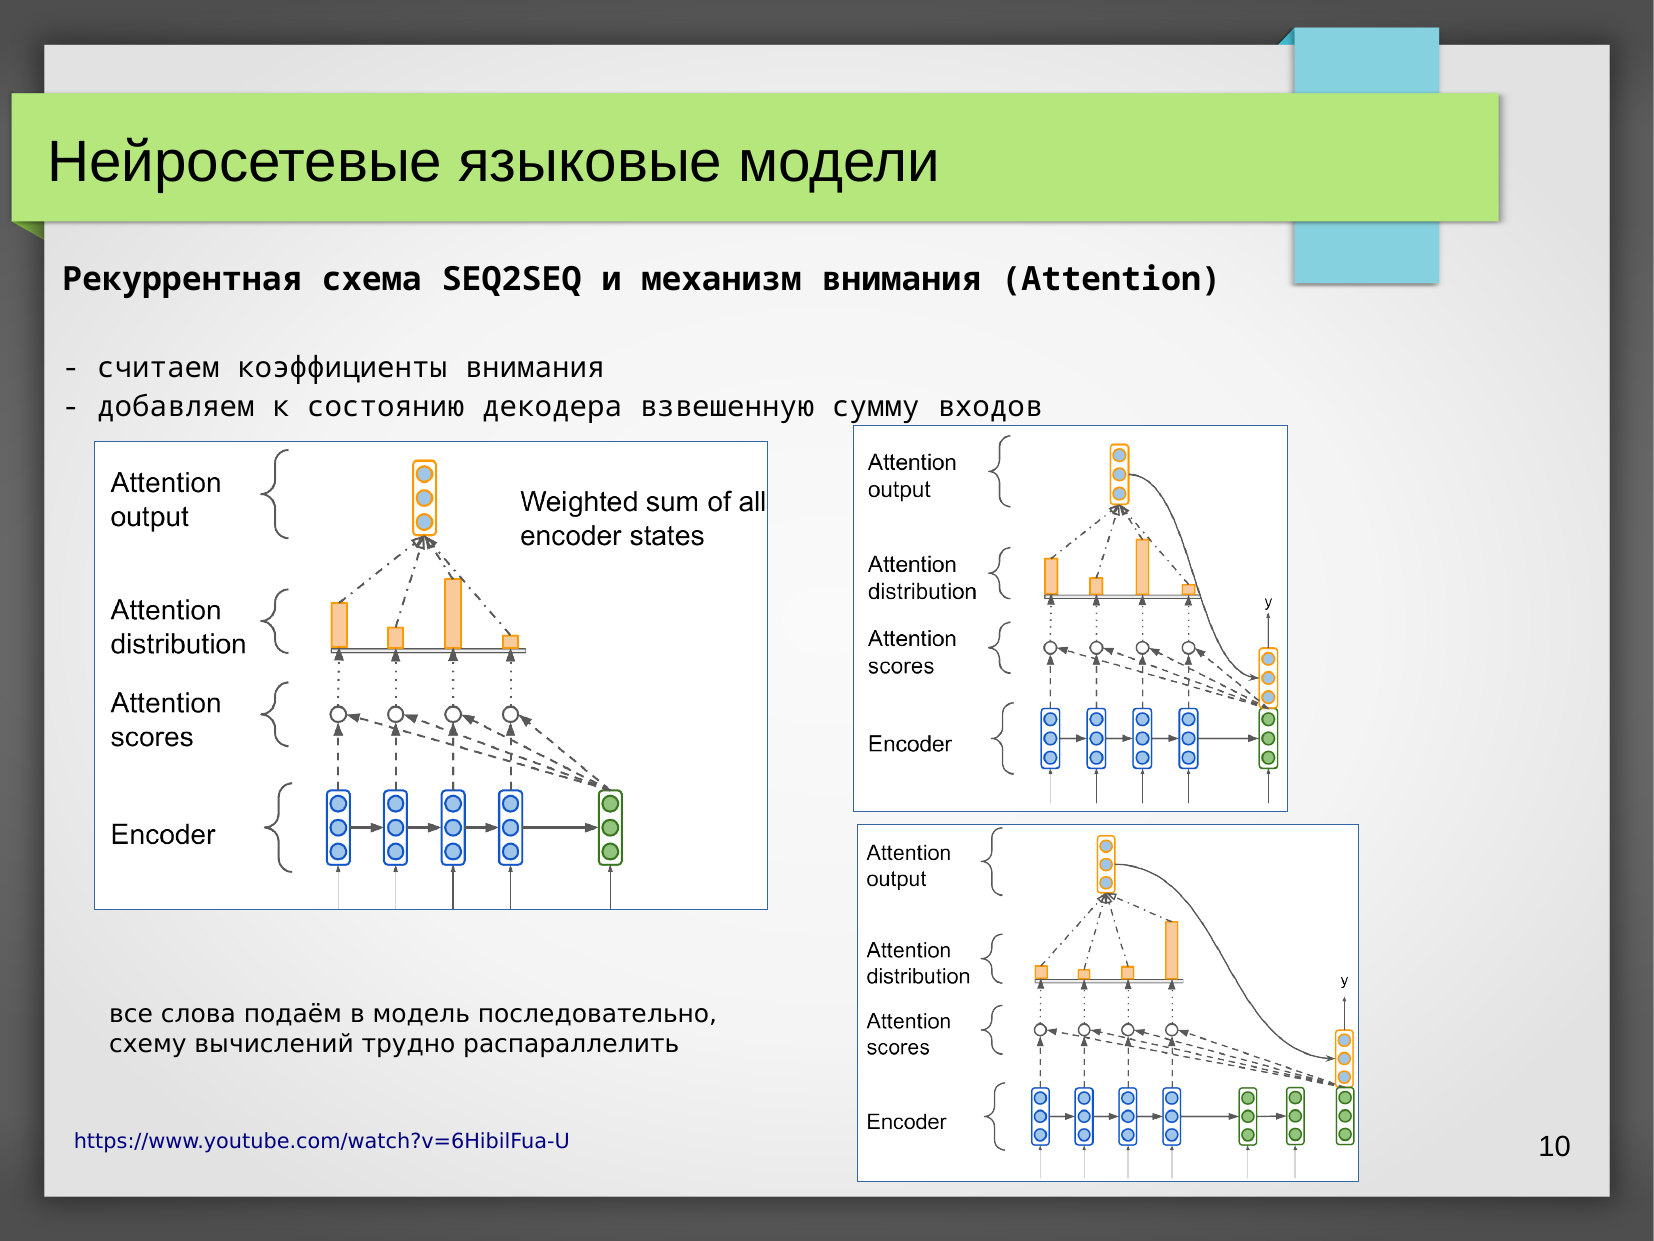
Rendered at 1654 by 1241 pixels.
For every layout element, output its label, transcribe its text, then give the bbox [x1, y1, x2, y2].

text_box все слова подаём в модель последовательно, схему вычислений трудно распараллелить [94, 992, 768, 1095]
title Нейросетевые языковые модели [47, 121, 1241, 201]
picture [0, 0, 1654, 1241]
text_box Рекуррентная схема SEQ2SEQ и механизм внимания (Attention) - считаем коэффициенты внимания - добавляем к состоянию декодера взвешенную сумму входов [47, 248, 1323, 449]
text_box https://www.youtube.com/watch?v=6HibilFua-U [59, 1122, 603, 1182]
